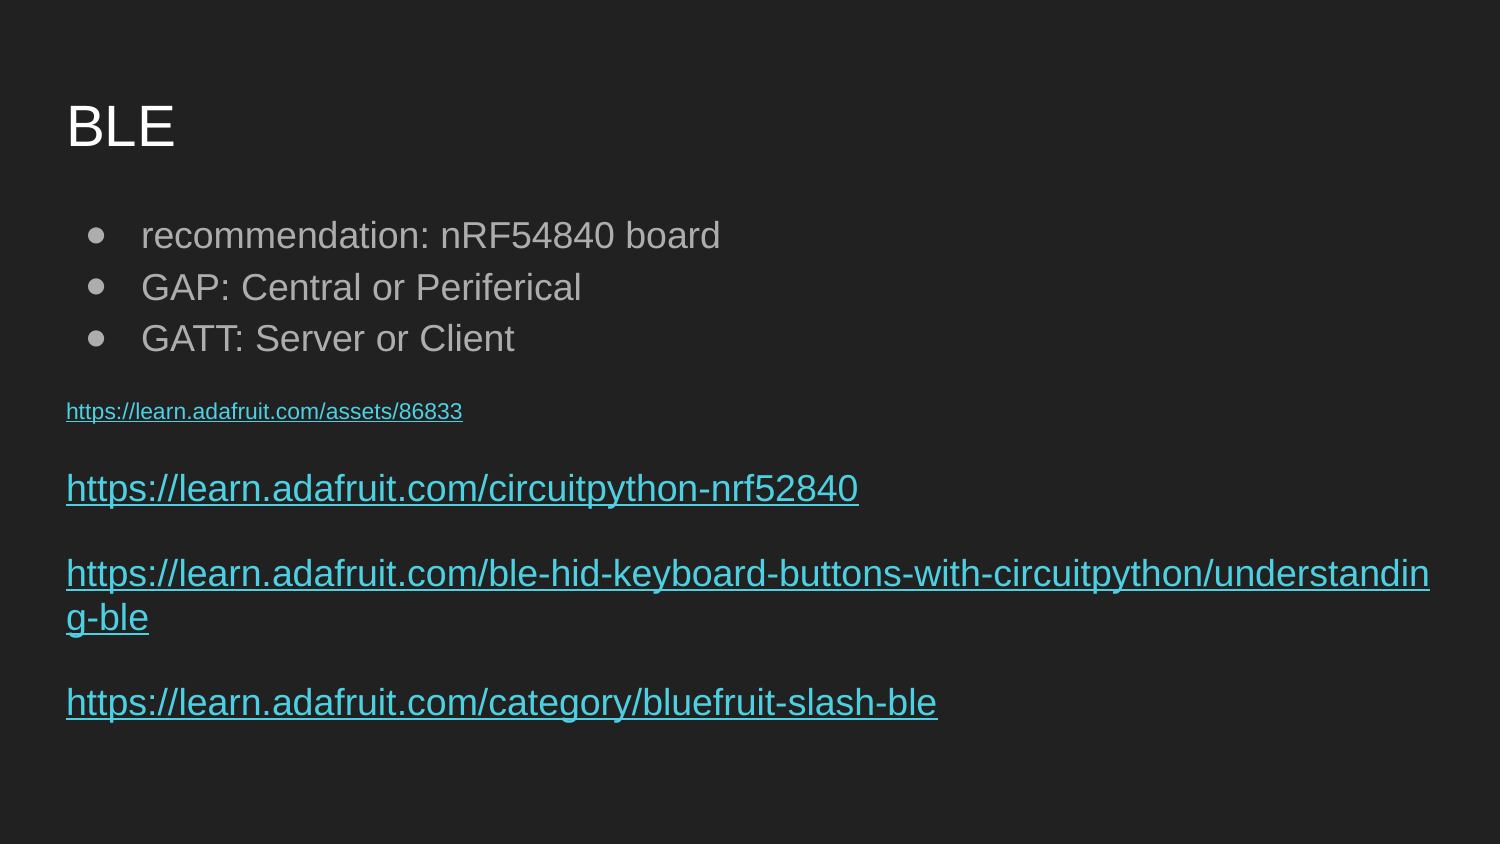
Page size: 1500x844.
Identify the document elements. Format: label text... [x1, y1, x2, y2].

title BLE [51, 72, 1449, 167]
list recommendation: nRF54840 board GAP: Central or Periferical GATT: Server or Client https://learn.adafruit.com/assets/86833 https://learn.adafruit.com/circuitpython-nrf52840 https://learn.adafruit.com/ble-hid-keyboard-buttons-with-circuitpython/understanding-ble https://learn.adafruit.com/category/bluefruit-slash-ble [51, 189, 1449, 750]
